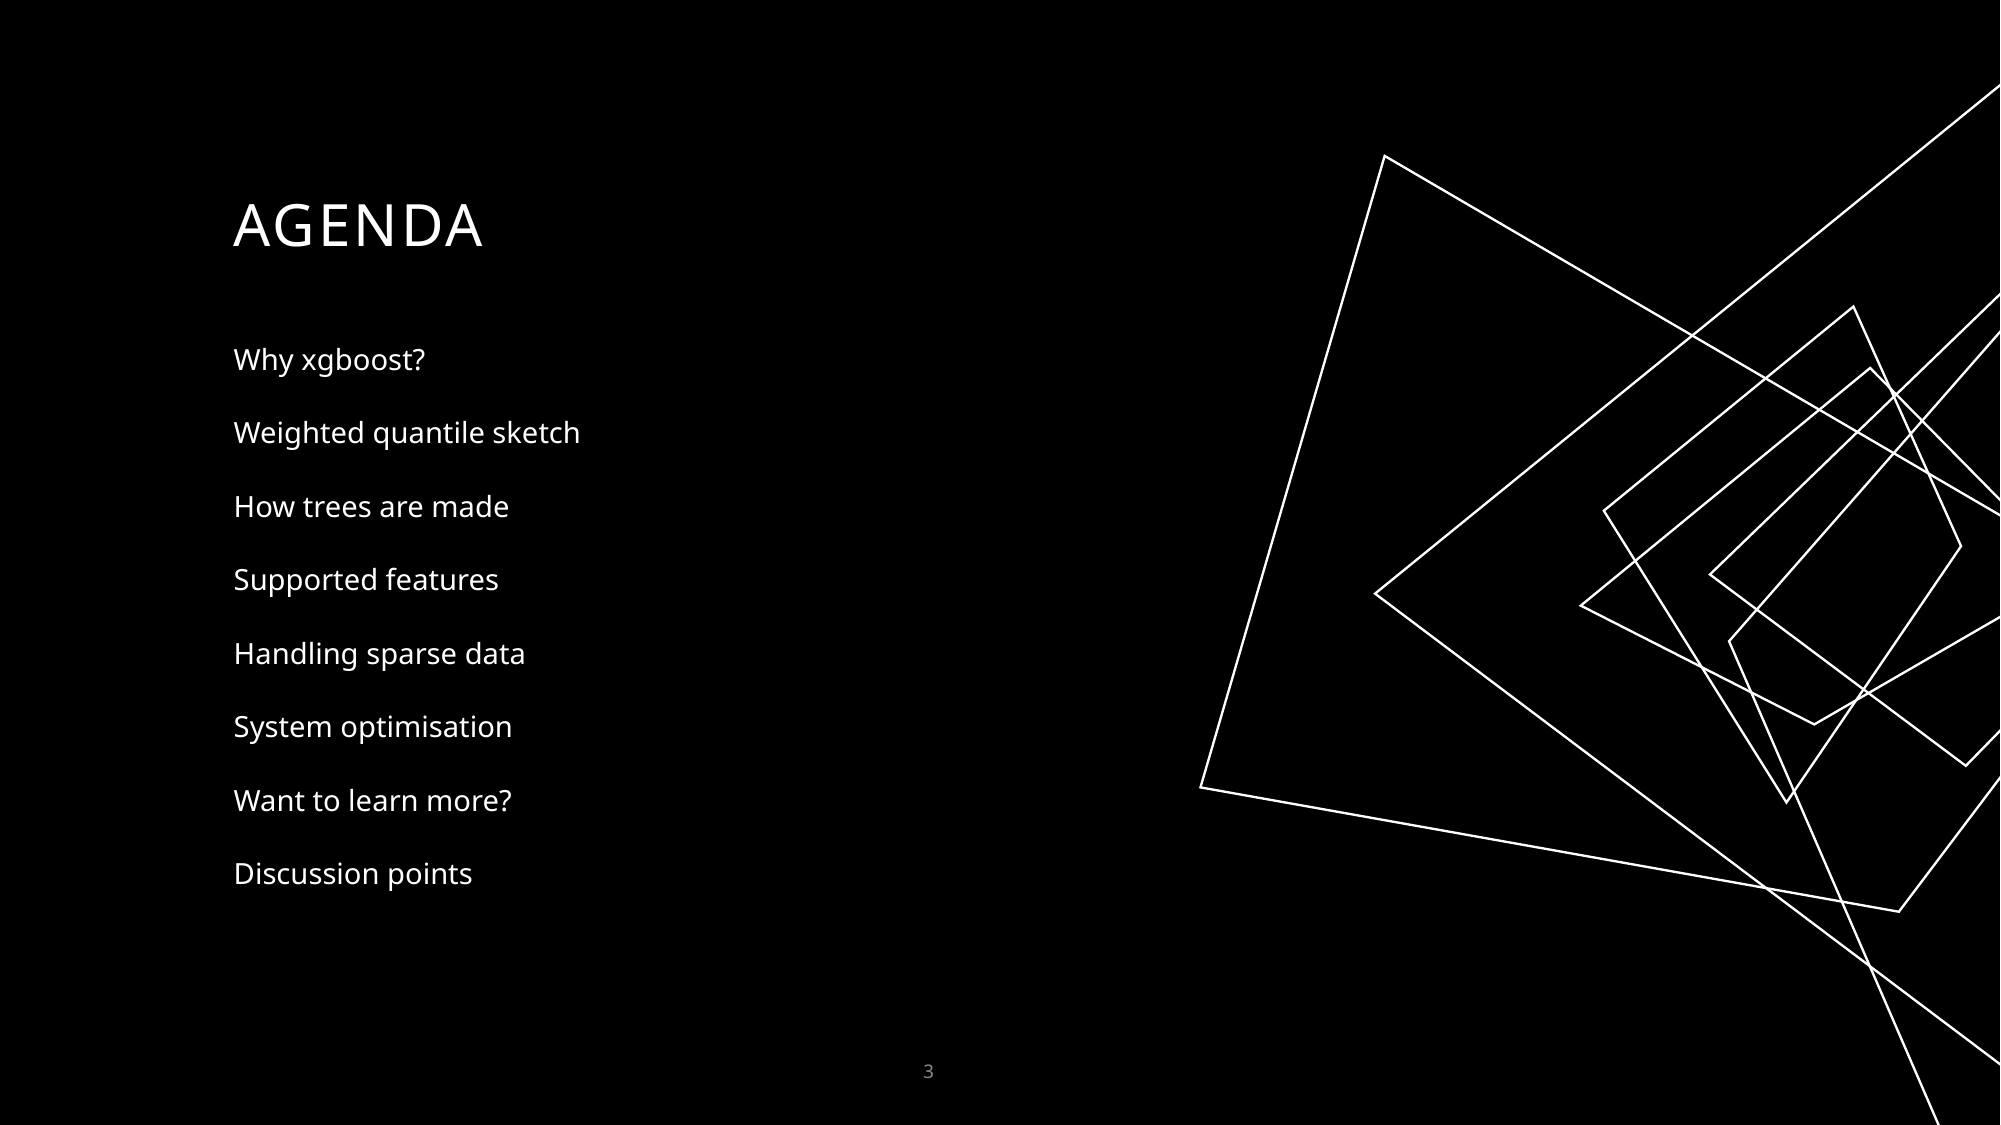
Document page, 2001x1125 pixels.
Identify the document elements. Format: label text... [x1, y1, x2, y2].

text_box 2 [908, 1042, 1071, 1103]
title AGENDA [218, 49, 694, 267]
list Why xgboost? Weighted quantile sketch How trees are made Supported features Handling sparse data System optimisation Want to learn more? Discussion points [218, 316, 891, 991]
